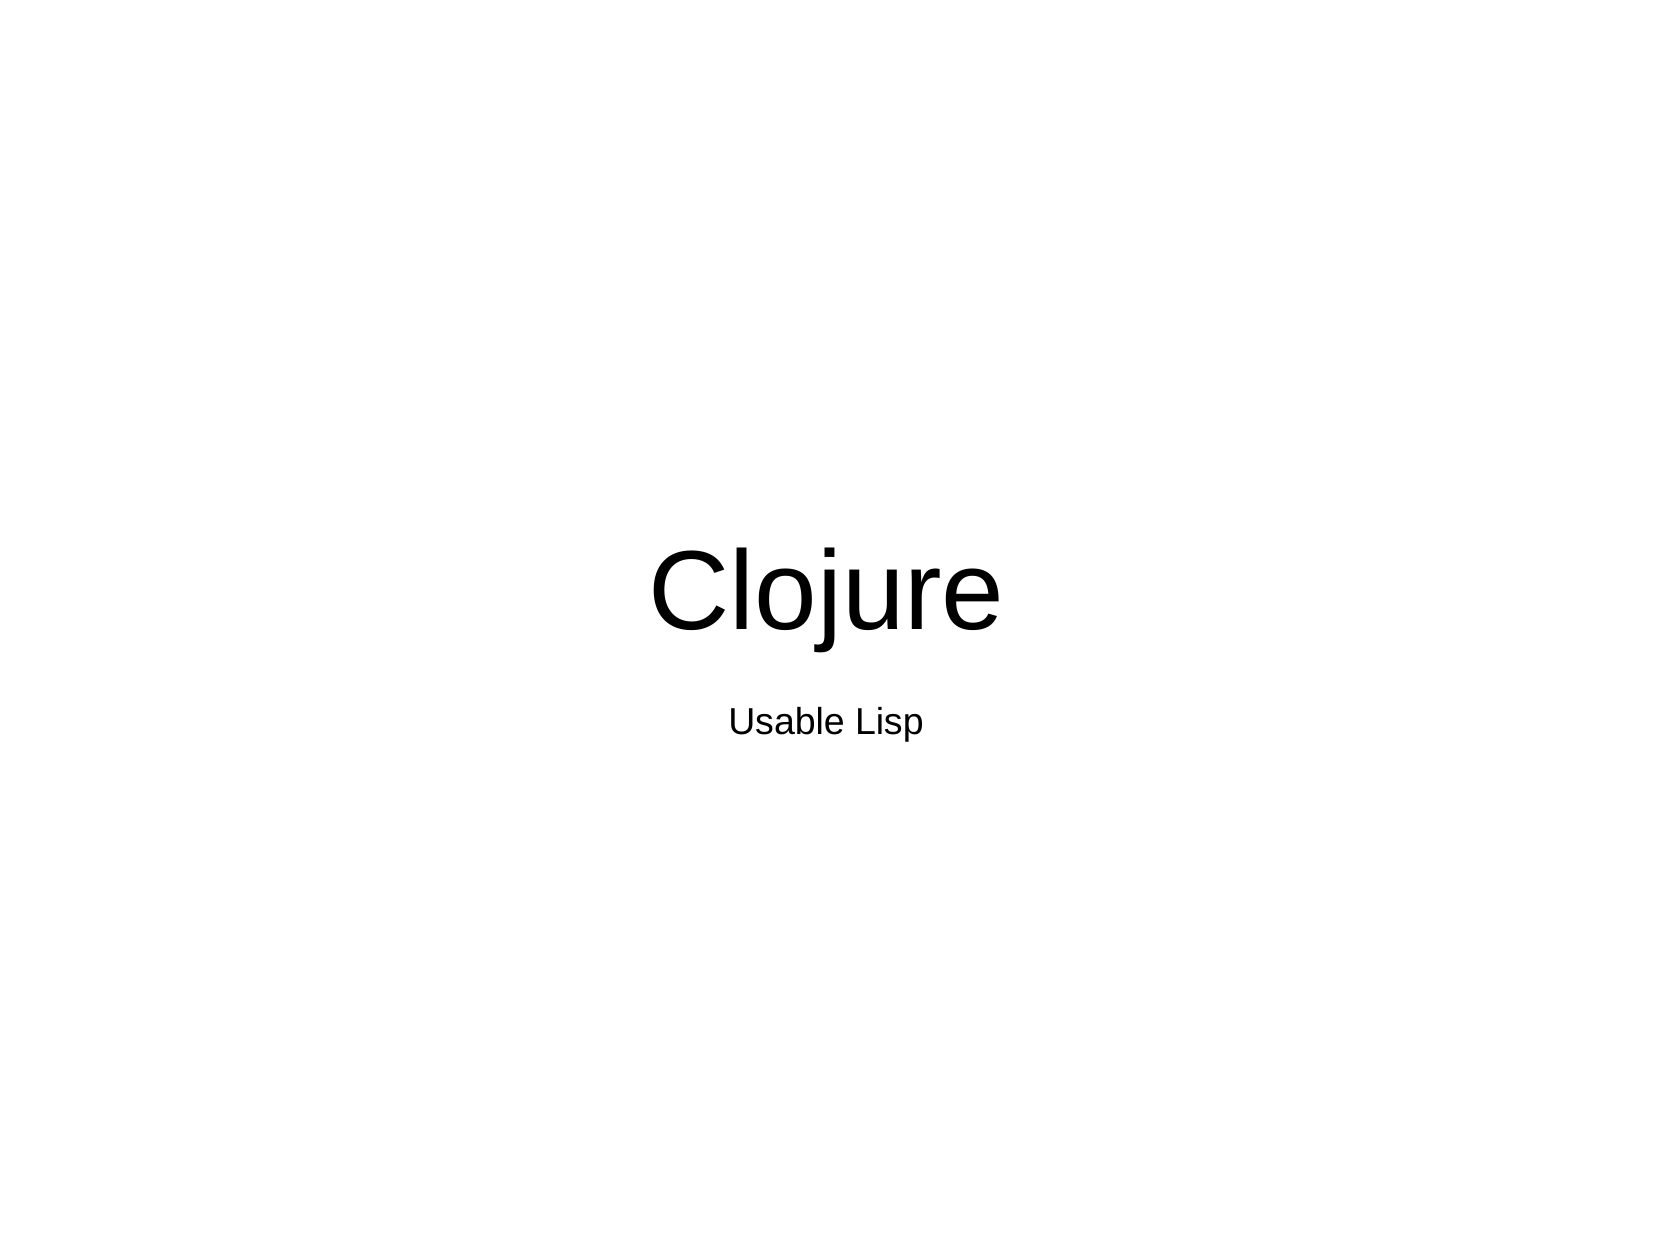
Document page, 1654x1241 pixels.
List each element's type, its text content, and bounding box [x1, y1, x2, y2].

text_box Usable Lisp [639, 693, 1013, 751]
text_box Clojure [633, 520, 1020, 661]
